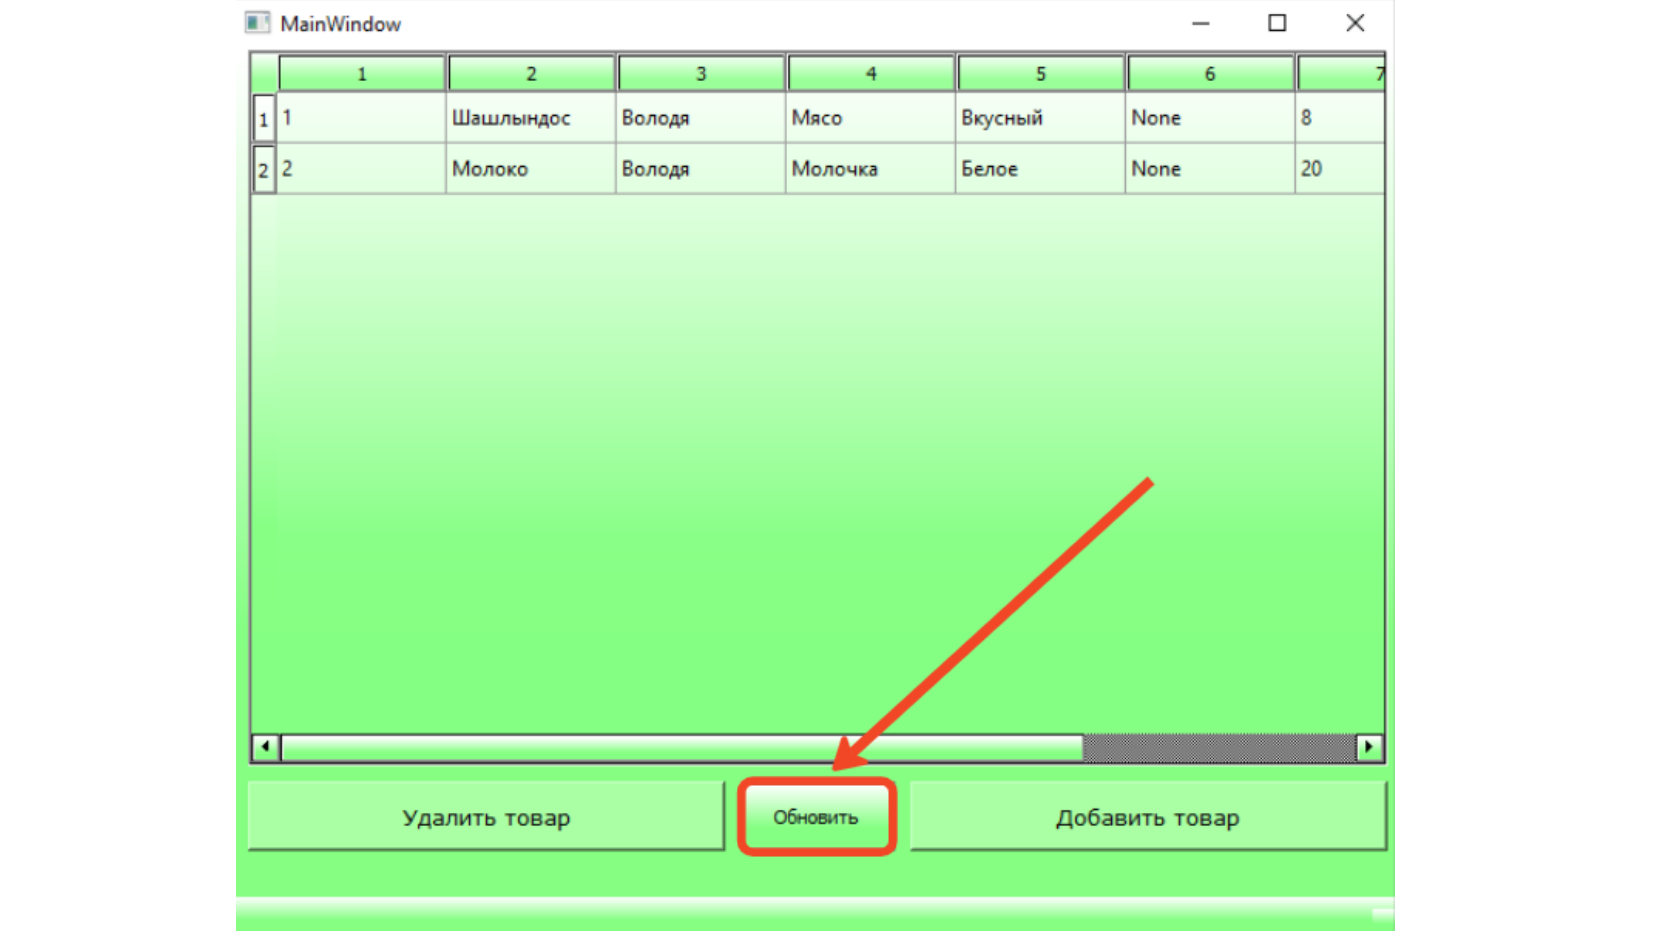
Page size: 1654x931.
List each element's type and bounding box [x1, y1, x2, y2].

picture [236, 0, 1395, 931]
